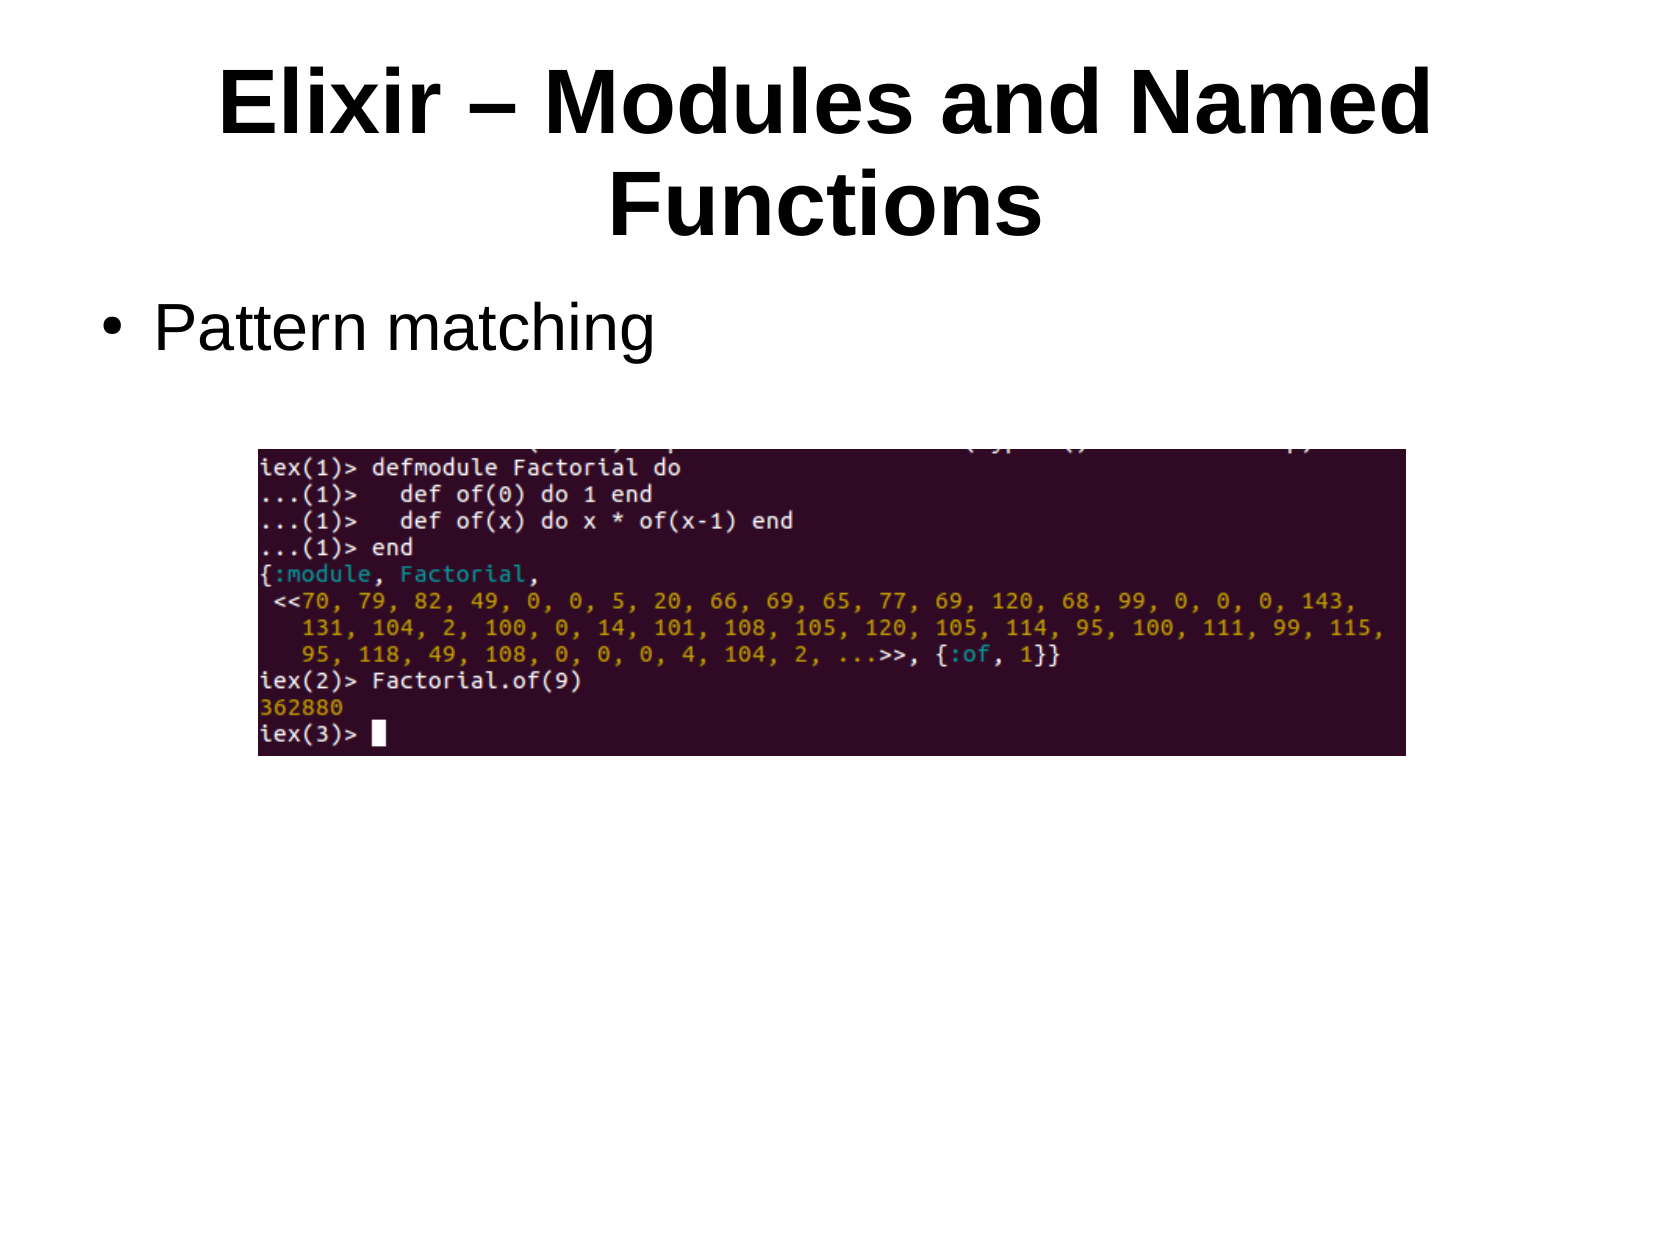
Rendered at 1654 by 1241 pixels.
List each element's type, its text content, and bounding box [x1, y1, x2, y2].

title Elixir – Modules and Named Functions [82, 49, 1571, 257]
list Pattern matching [82, 290, 1571, 1010]
picture [258, 449, 1406, 756]
